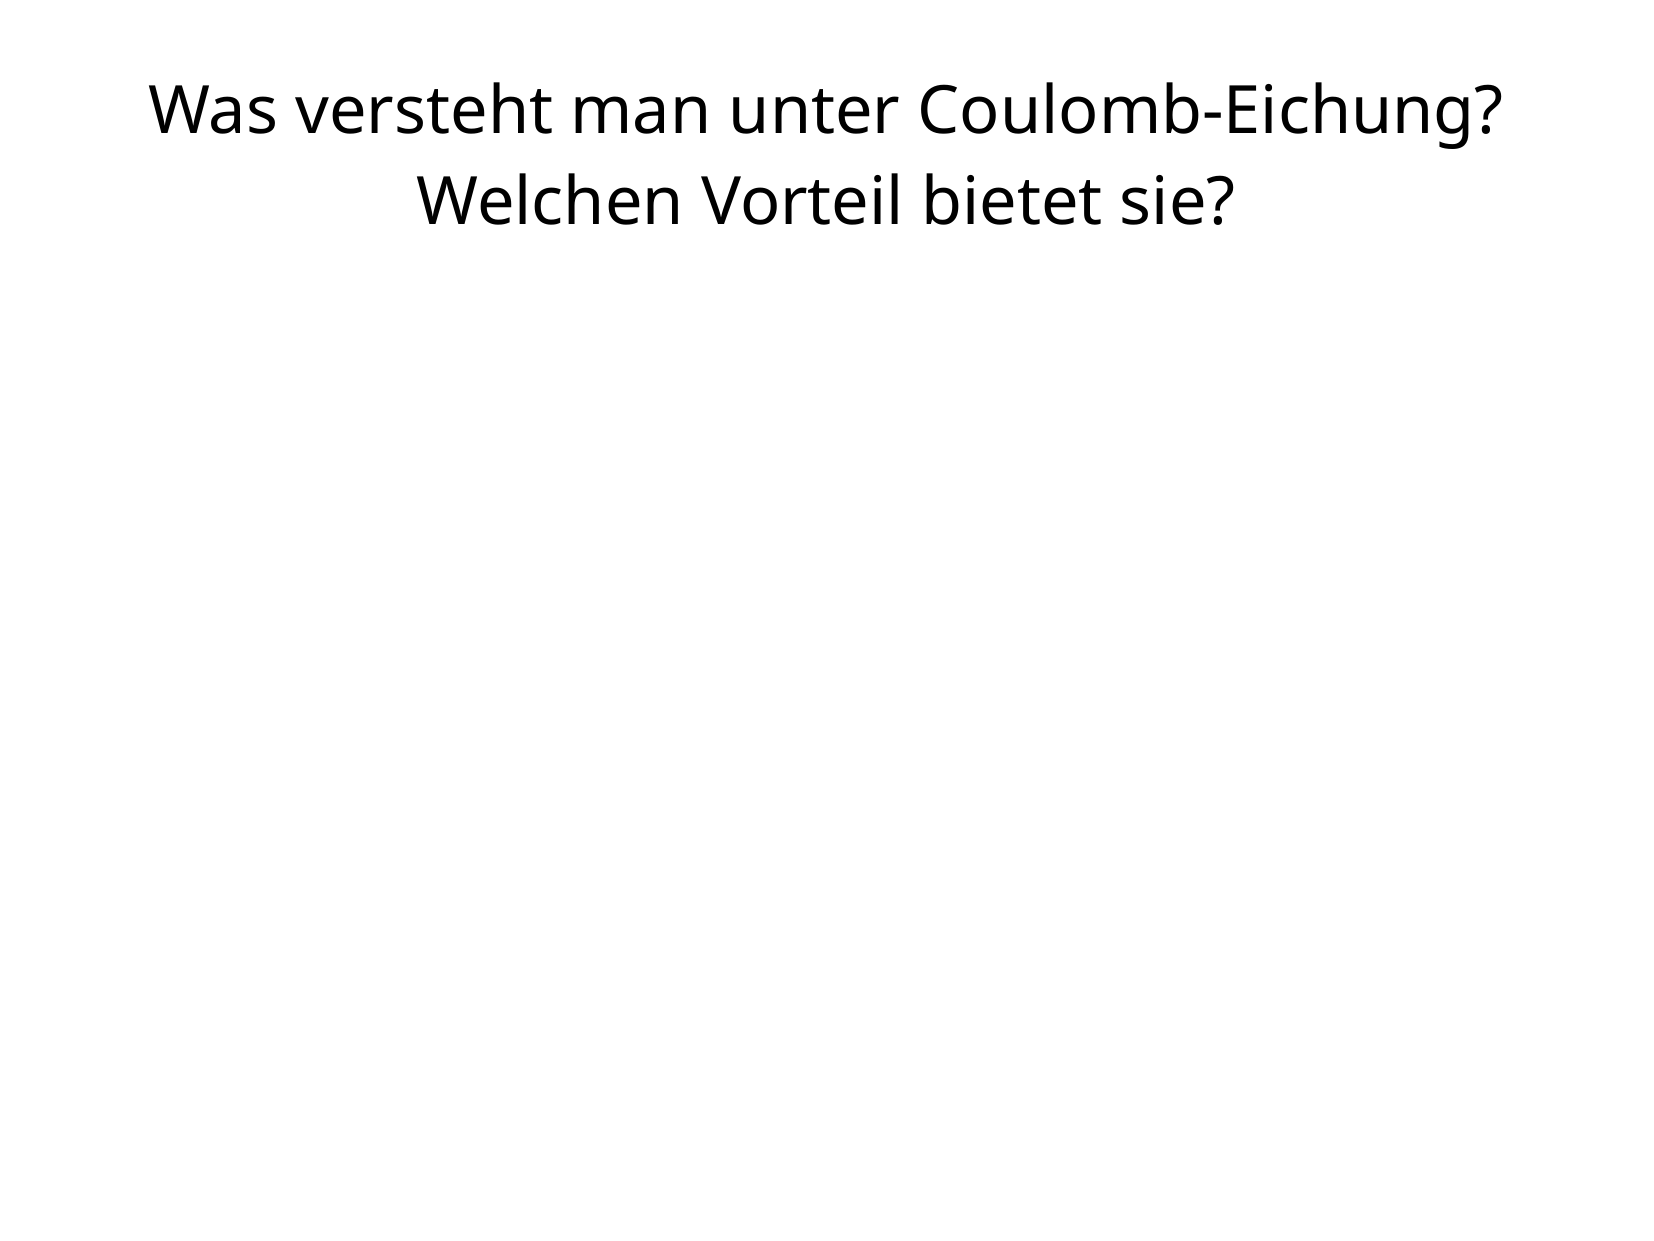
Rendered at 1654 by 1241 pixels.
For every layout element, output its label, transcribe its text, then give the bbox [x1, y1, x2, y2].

title Was versteht man unter Coulomb-Eichung? Welchen Vorteil bietet sie? [82, 49, 1571, 257]
